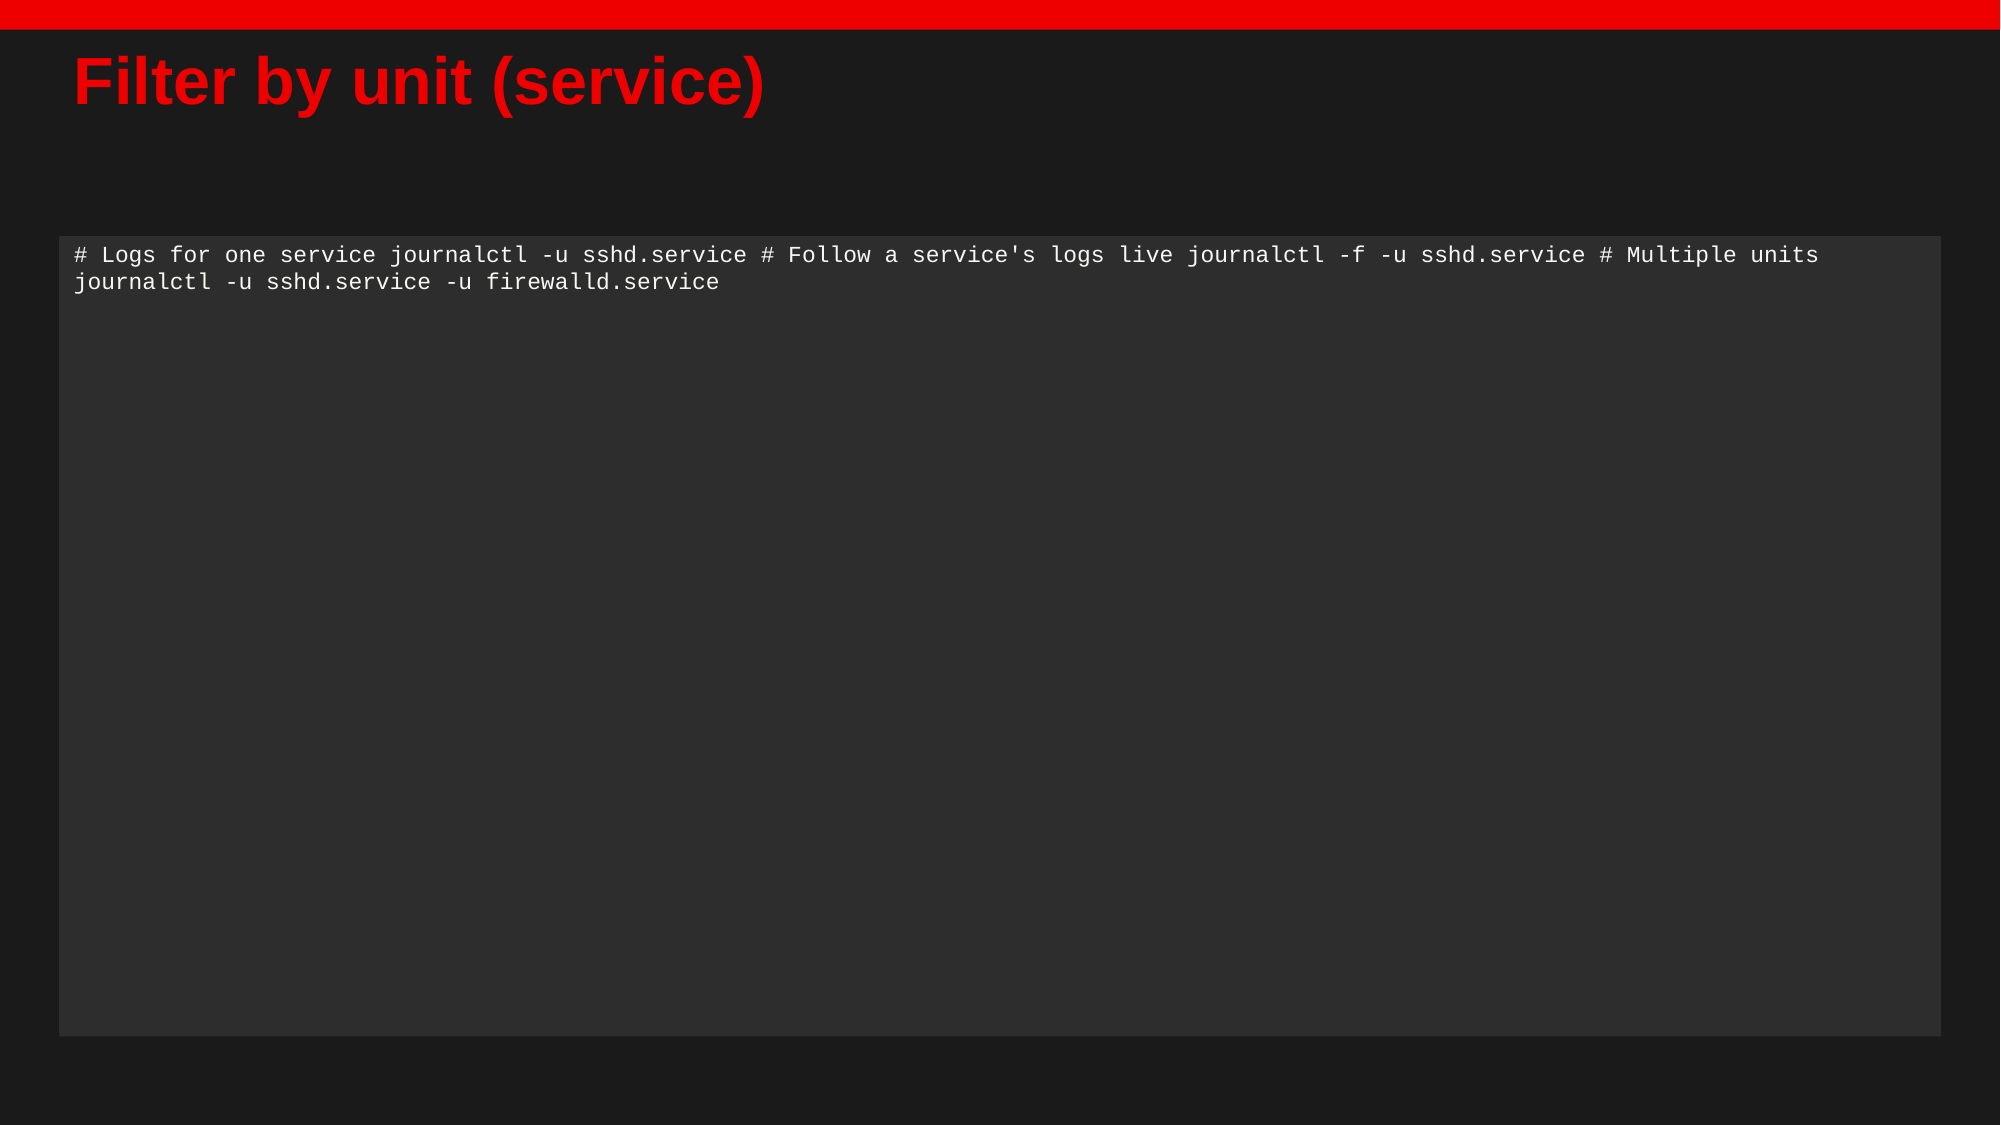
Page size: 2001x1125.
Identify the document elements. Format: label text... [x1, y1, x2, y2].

text_box Filter by unit (service) [59, 36, 1942, 208]
text_box # Logs for one service journalctl -u sshd.service # Follow a service's logs live journalctl -f -u sshd.service # Multiple units journalctl -u sshd.service -u firewalld.service [59, 236, 1942, 1037]
text_box [0, 0, 2001, 30]
